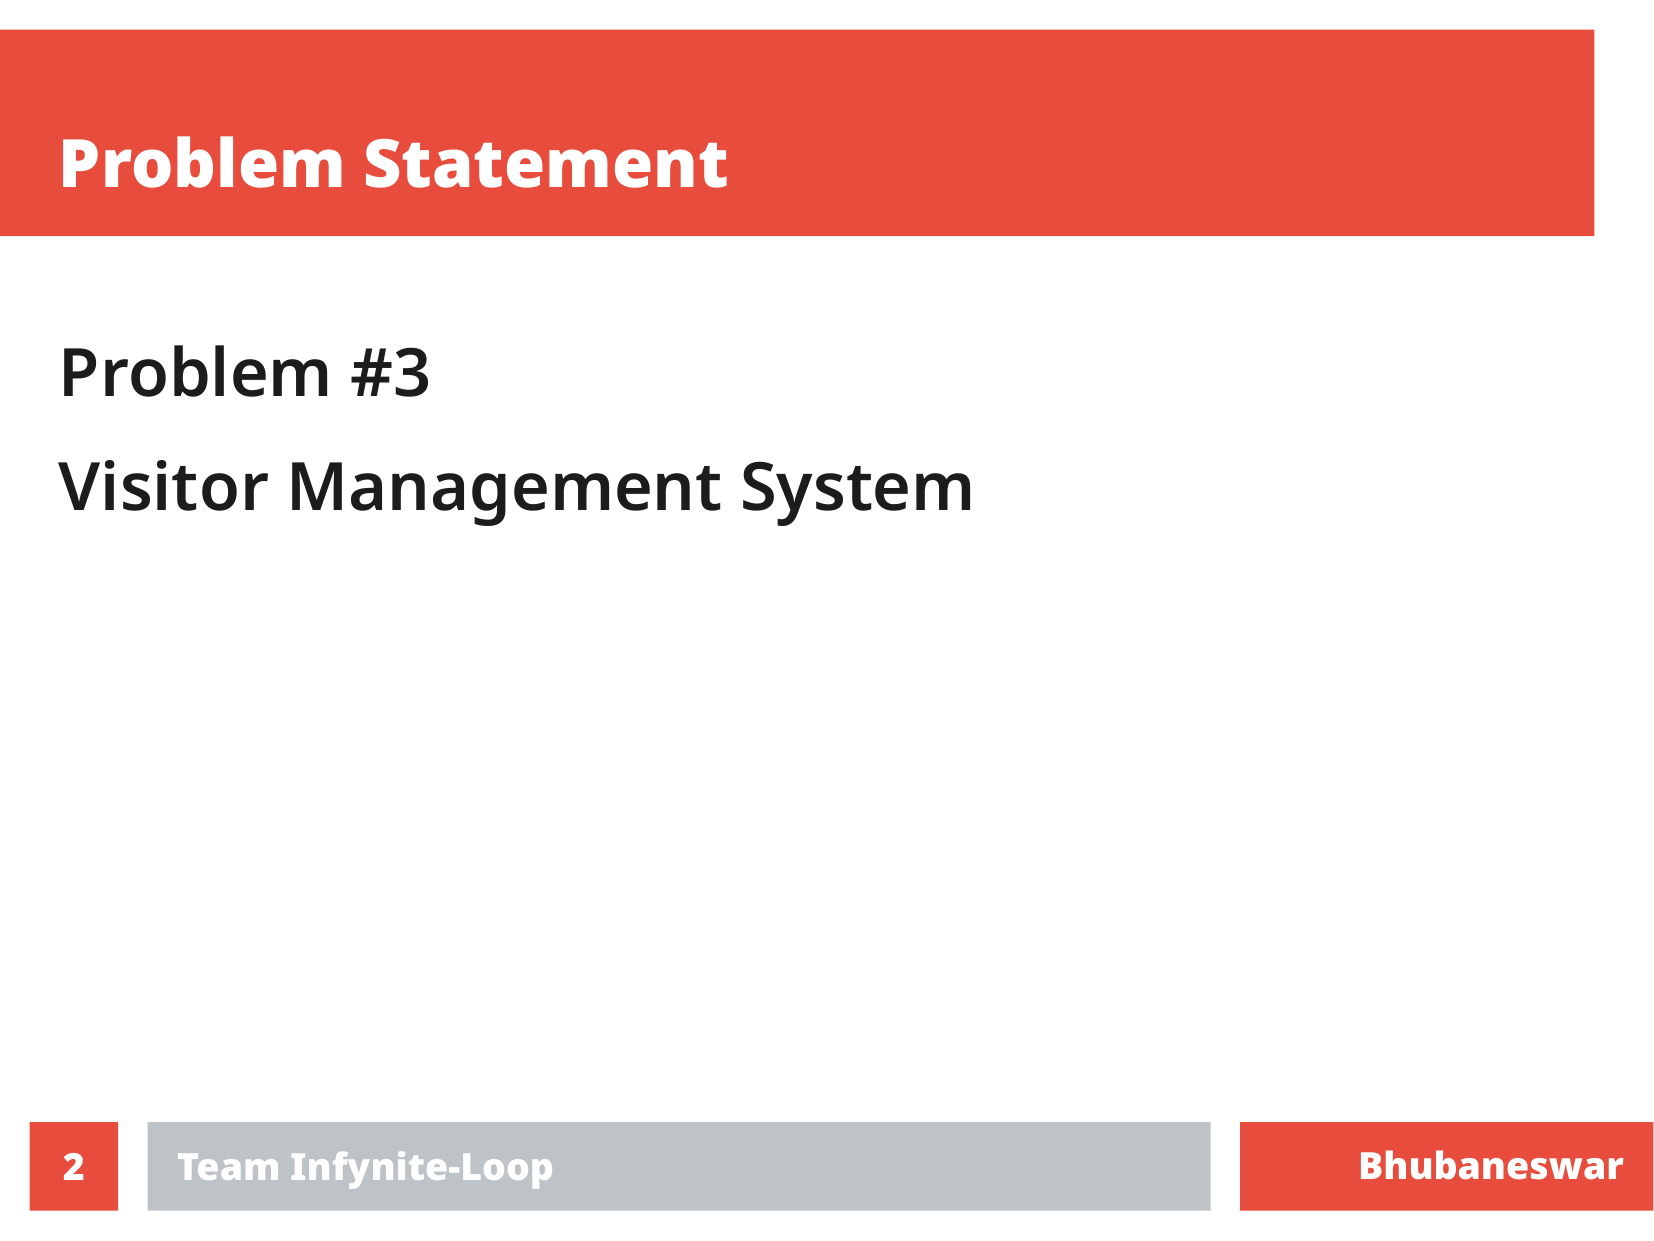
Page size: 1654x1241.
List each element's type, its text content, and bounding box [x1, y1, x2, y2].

title Problem Statement [59, 59, 1595, 207]
list Problem #3 Visitor Management System [59, 324, 1565, 1093]
